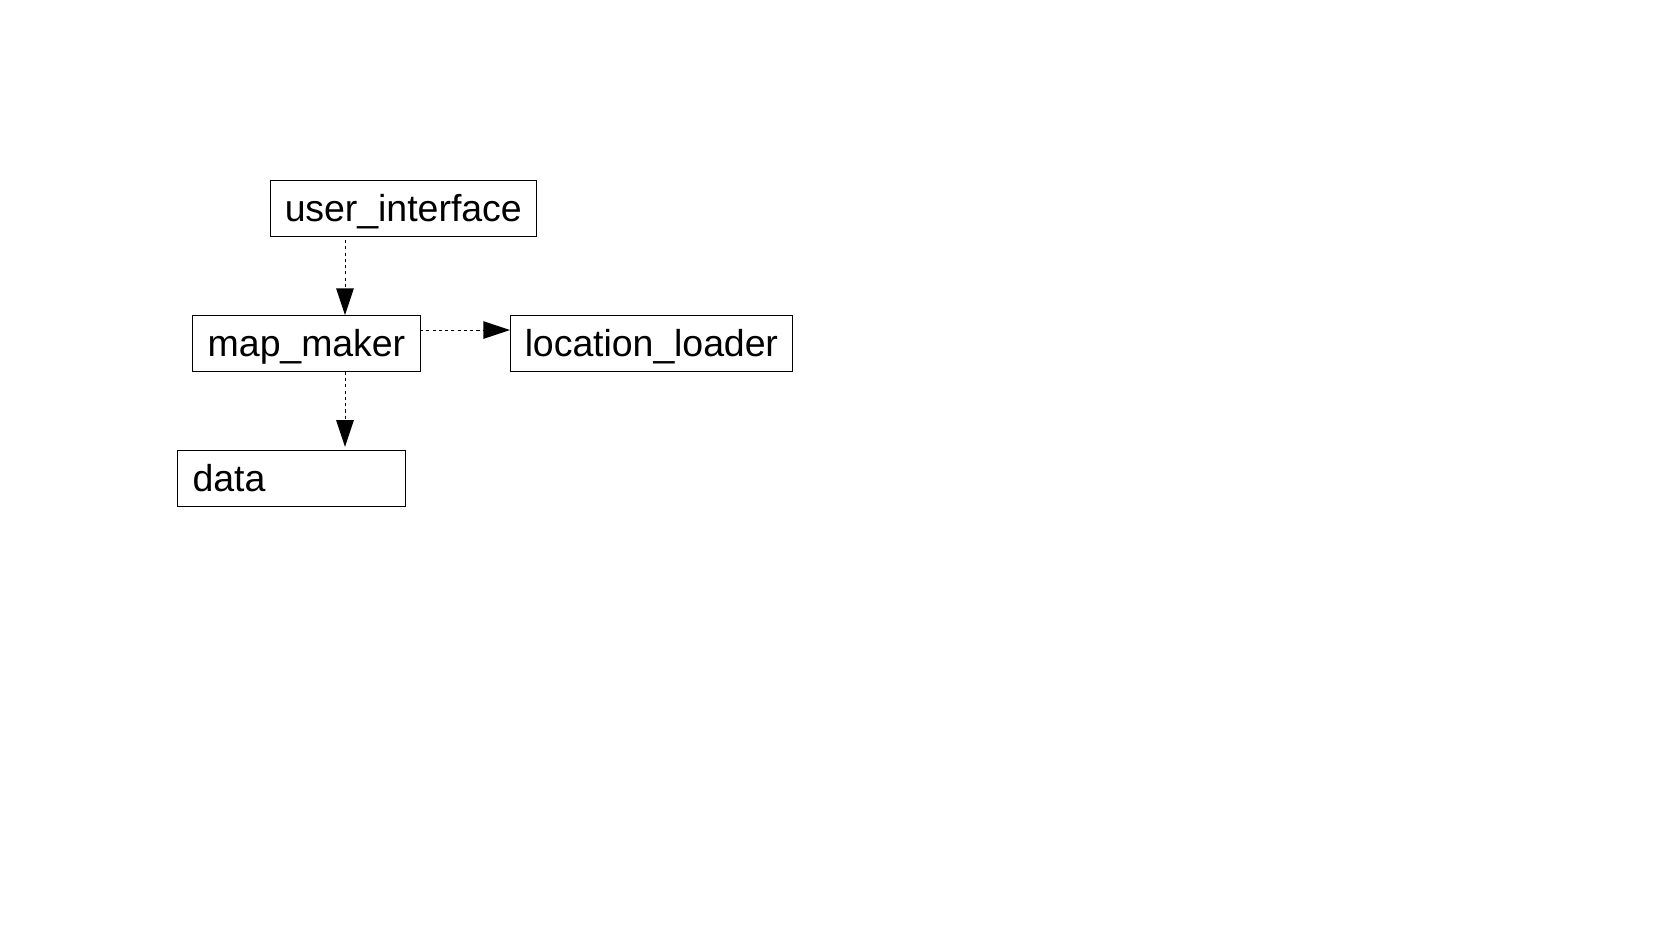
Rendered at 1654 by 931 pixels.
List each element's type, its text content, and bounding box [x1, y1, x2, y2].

text_box user_interface [270, 180, 537, 237]
text_box location_loader [510, 315, 793, 372]
text_box map_maker [192, 315, 421, 372]
text_box data [177, 450, 406, 507]
